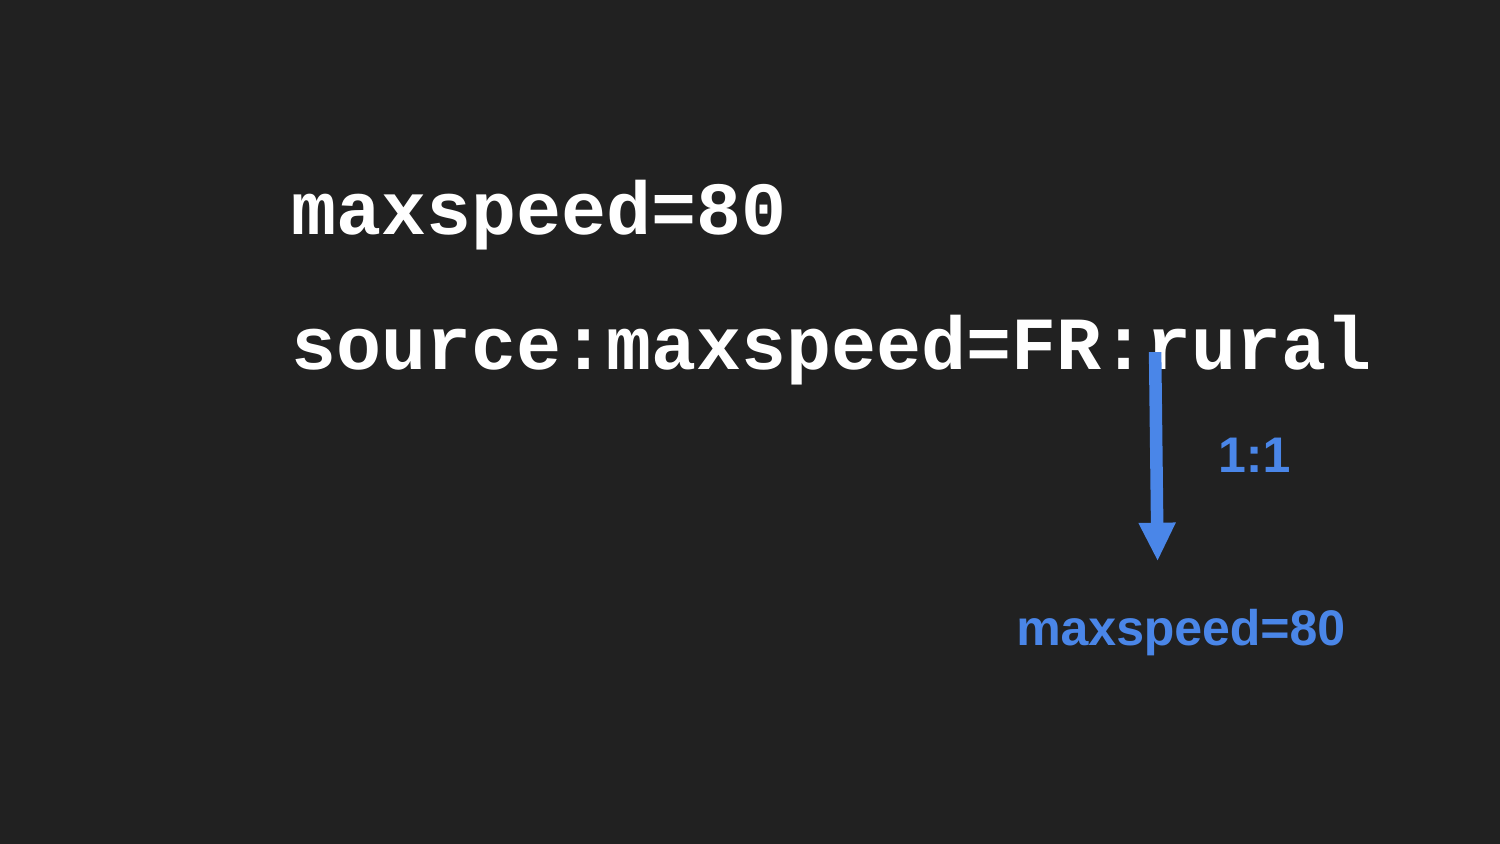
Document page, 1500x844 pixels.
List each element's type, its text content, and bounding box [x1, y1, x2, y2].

title maxspeed=80 source:maxspeed=FR:rural [51, 99, 1449, 755]
text_box 1:1 [1203, 407, 1439, 498]
text_box maxspeed=80 [1001, 580, 1380, 671]
